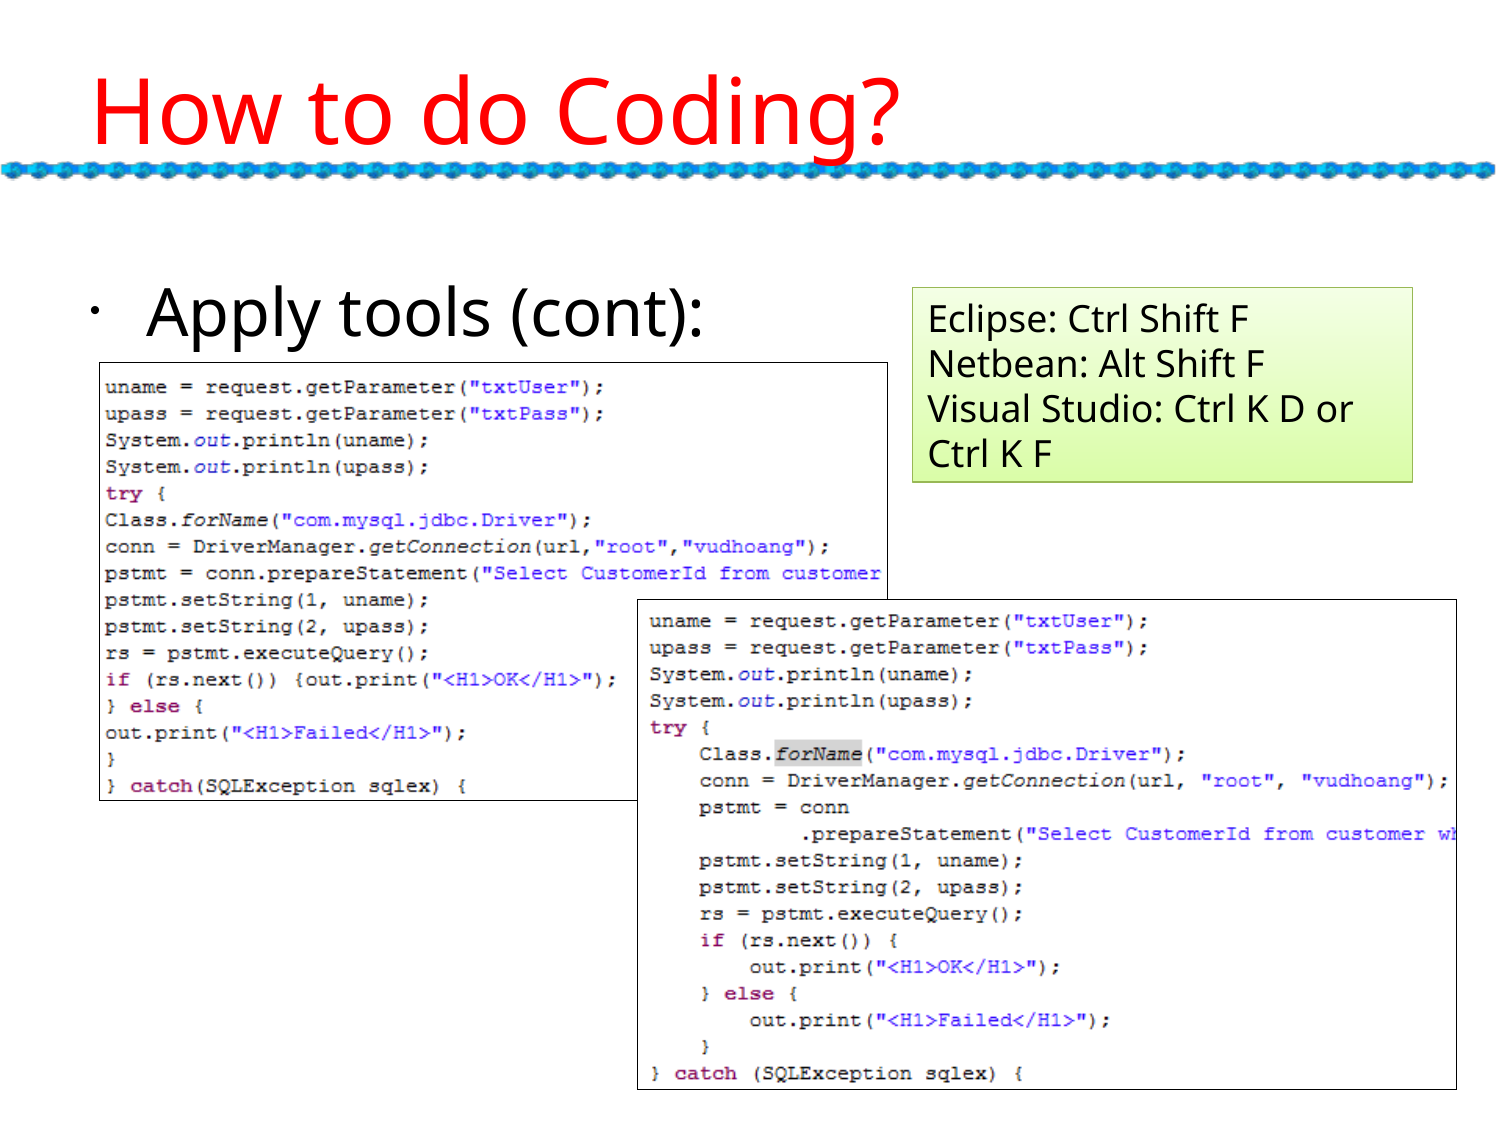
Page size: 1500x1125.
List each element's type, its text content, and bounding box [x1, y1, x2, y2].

list Apply tools (cont): [75, 262, 1425, 1005]
picture [1425, 161, 1499, 181]
picture [0, 161, 75, 181]
text_box Eclipse: Ctrl Shift F Netbean: Alt Shift F Visual Studio: Ctrl K D or Ctrl K F [912, 287, 1413, 483]
picture [99, 362, 1457, 1089]
title How to do Coding? [75, 45, 1425, 233]
